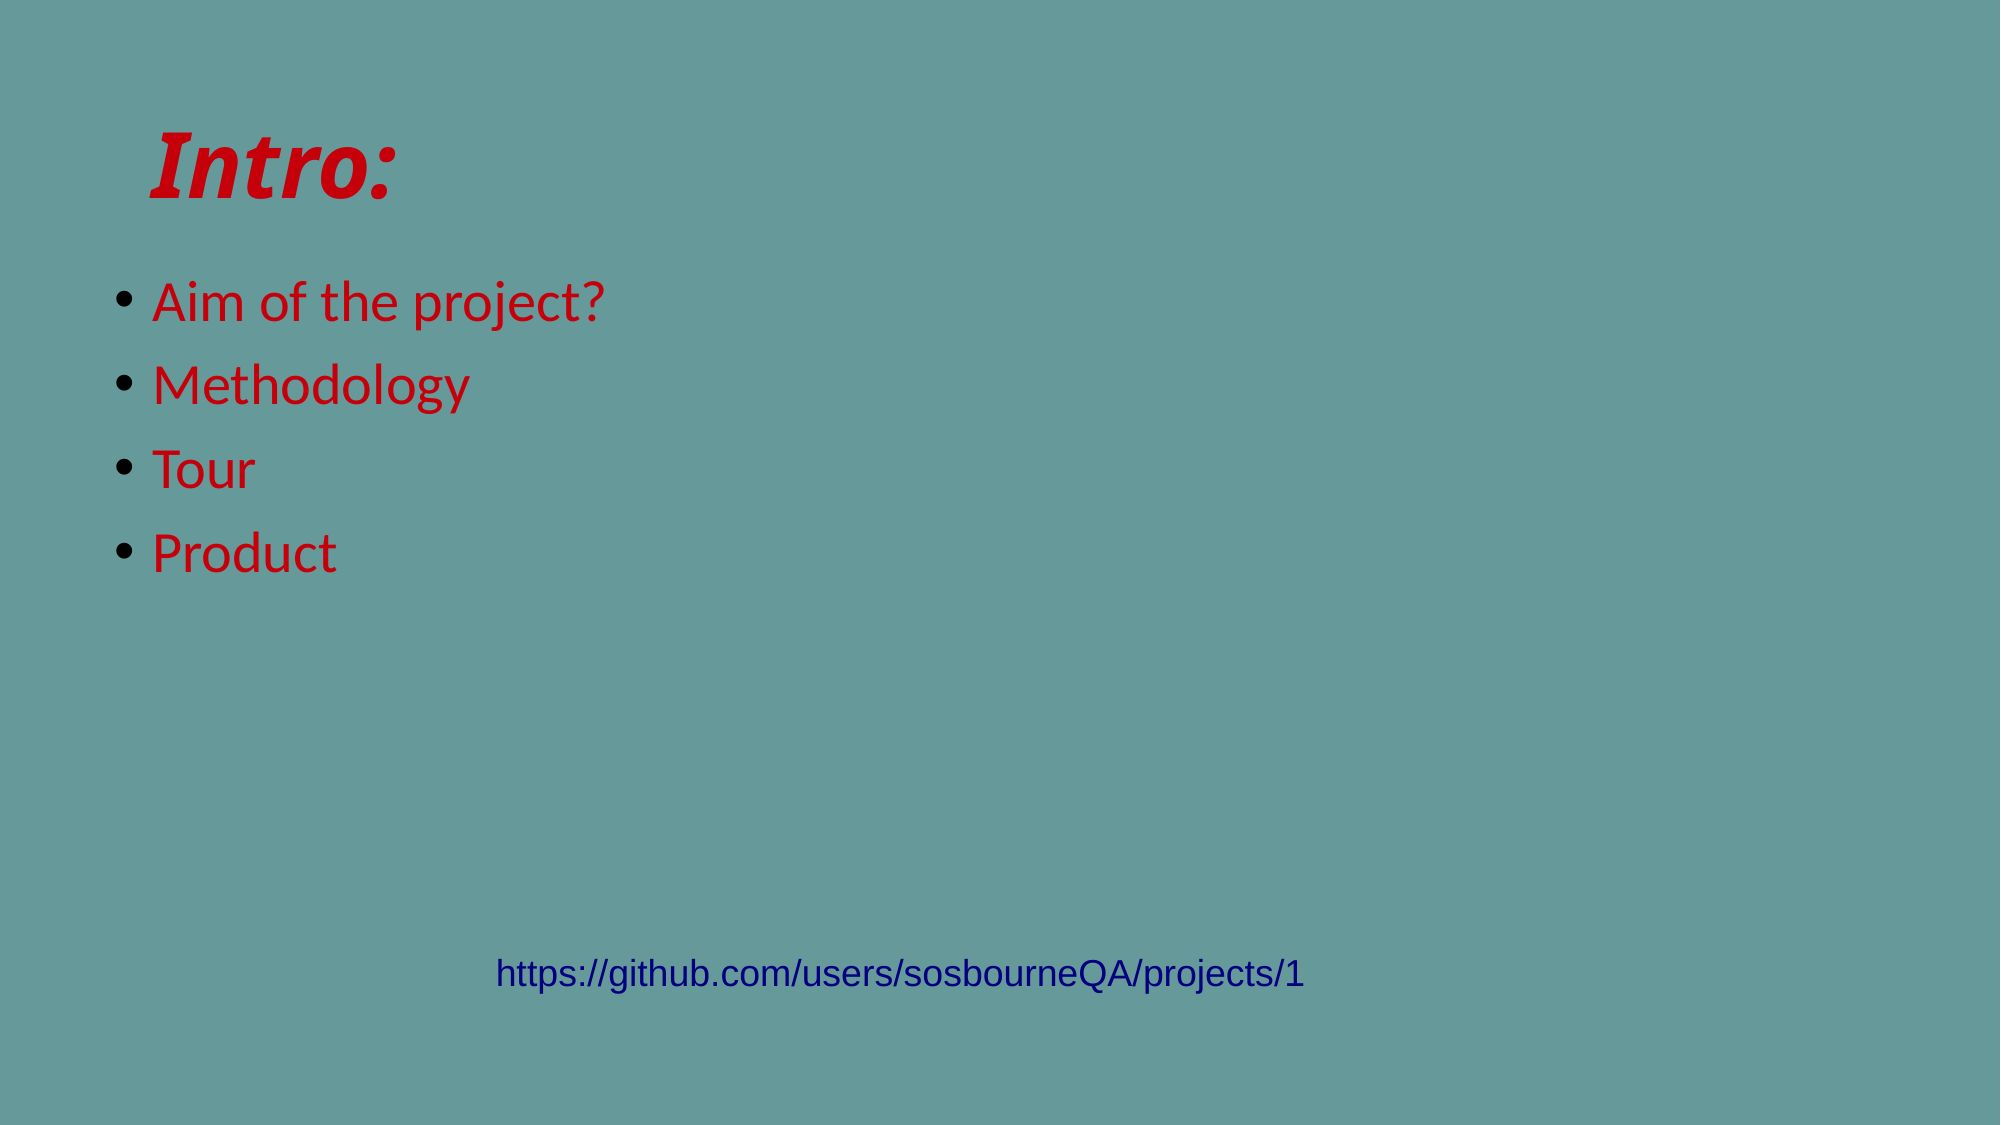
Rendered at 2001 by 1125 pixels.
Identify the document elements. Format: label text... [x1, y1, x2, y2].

title Intro: [137, 59, 1863, 278]
text_box https://github.com/users/sosbourneQA/projects/1 [481, 944, 1465, 1016]
list Aim of the project? Methodology Tour Product [99, 263, 979, 618]
